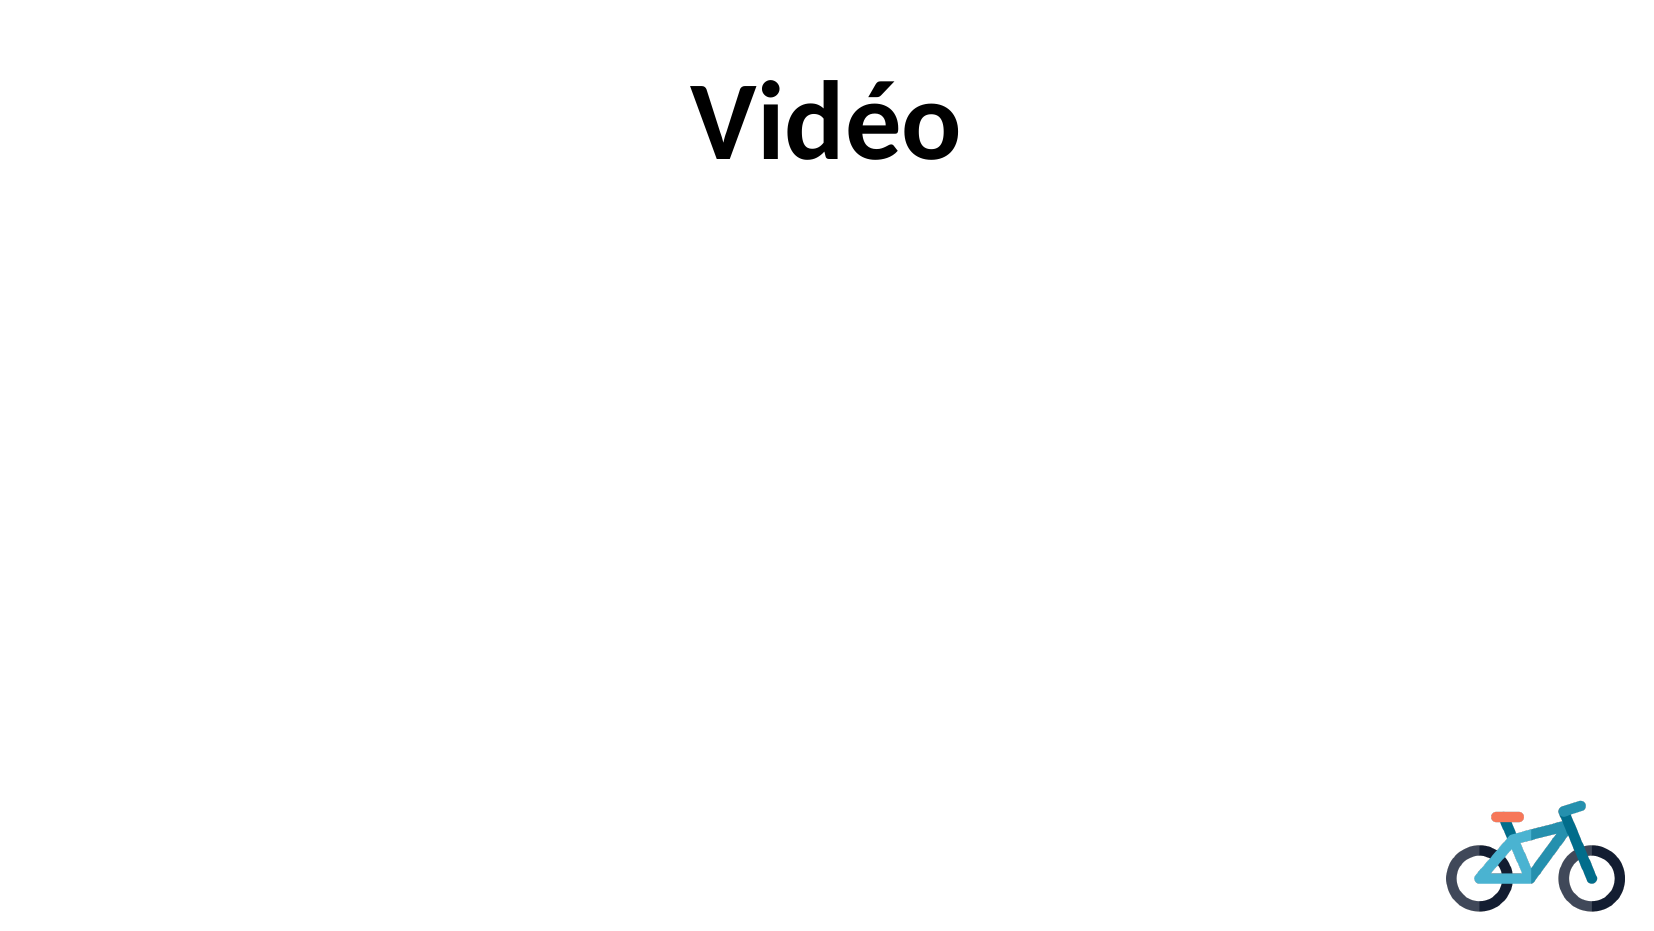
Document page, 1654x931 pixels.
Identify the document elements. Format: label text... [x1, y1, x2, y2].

title Vidéo [82, 37, 1571, 193]
picture [1446, 767, 1625, 931]
